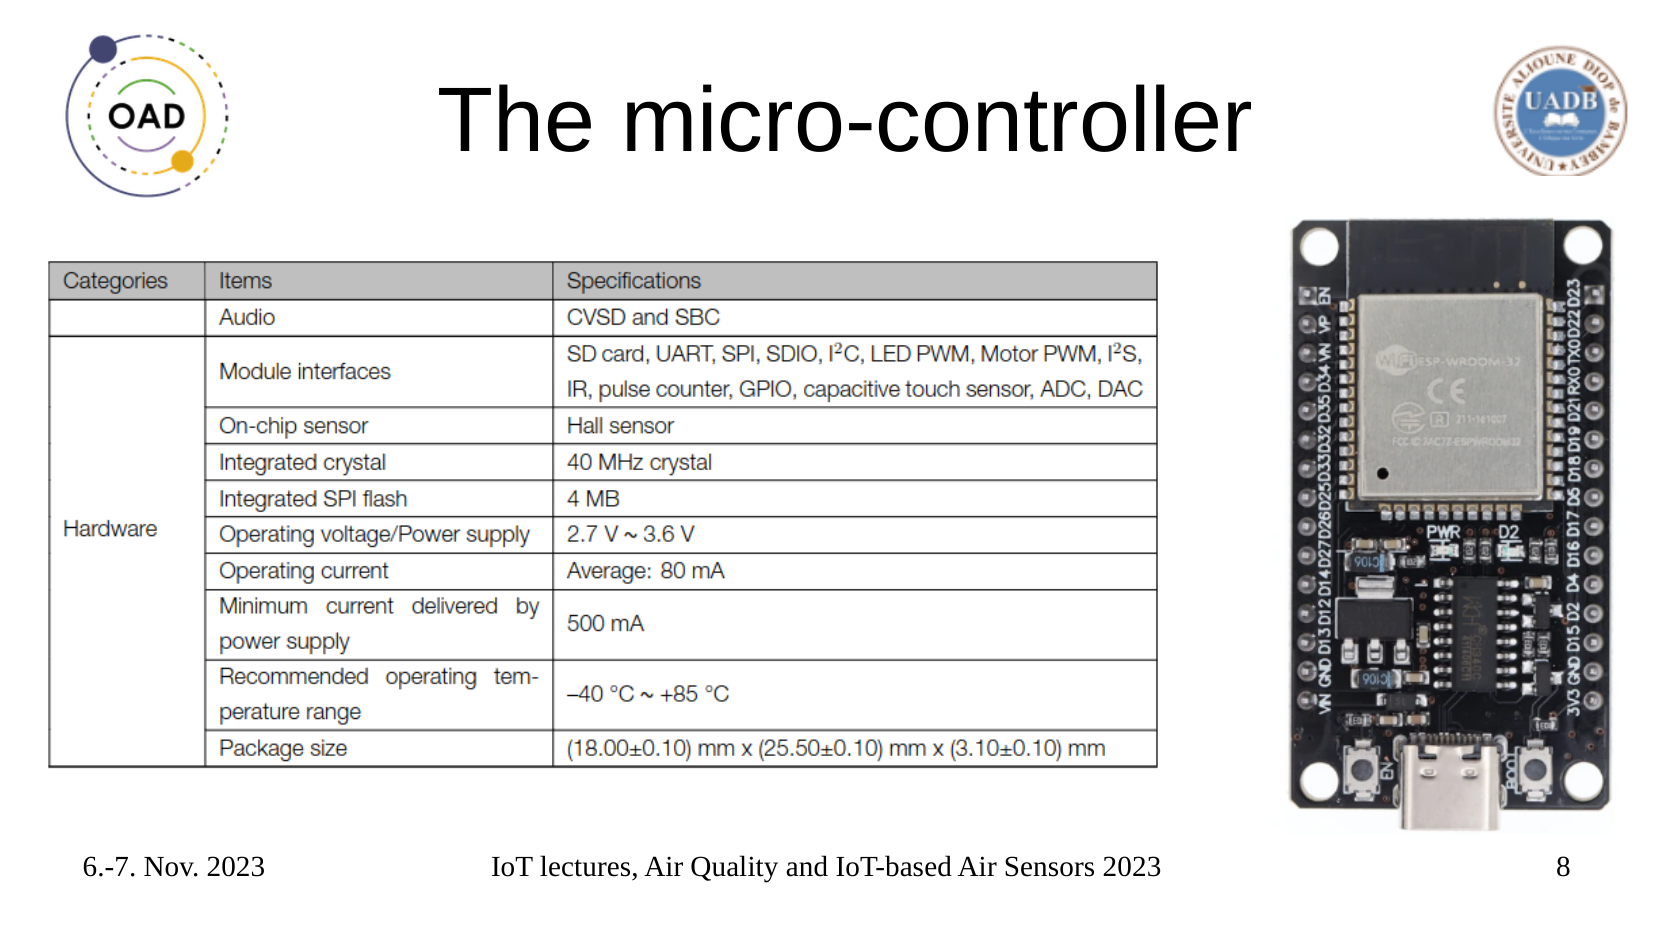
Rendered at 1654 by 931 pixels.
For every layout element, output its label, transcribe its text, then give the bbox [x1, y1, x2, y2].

picture [1248, 37, 1641, 848]
picture [39, 237, 1189, 779]
picture [25, 20, 263, 218]
title The micro-controller [262, 37, 1430, 193]
